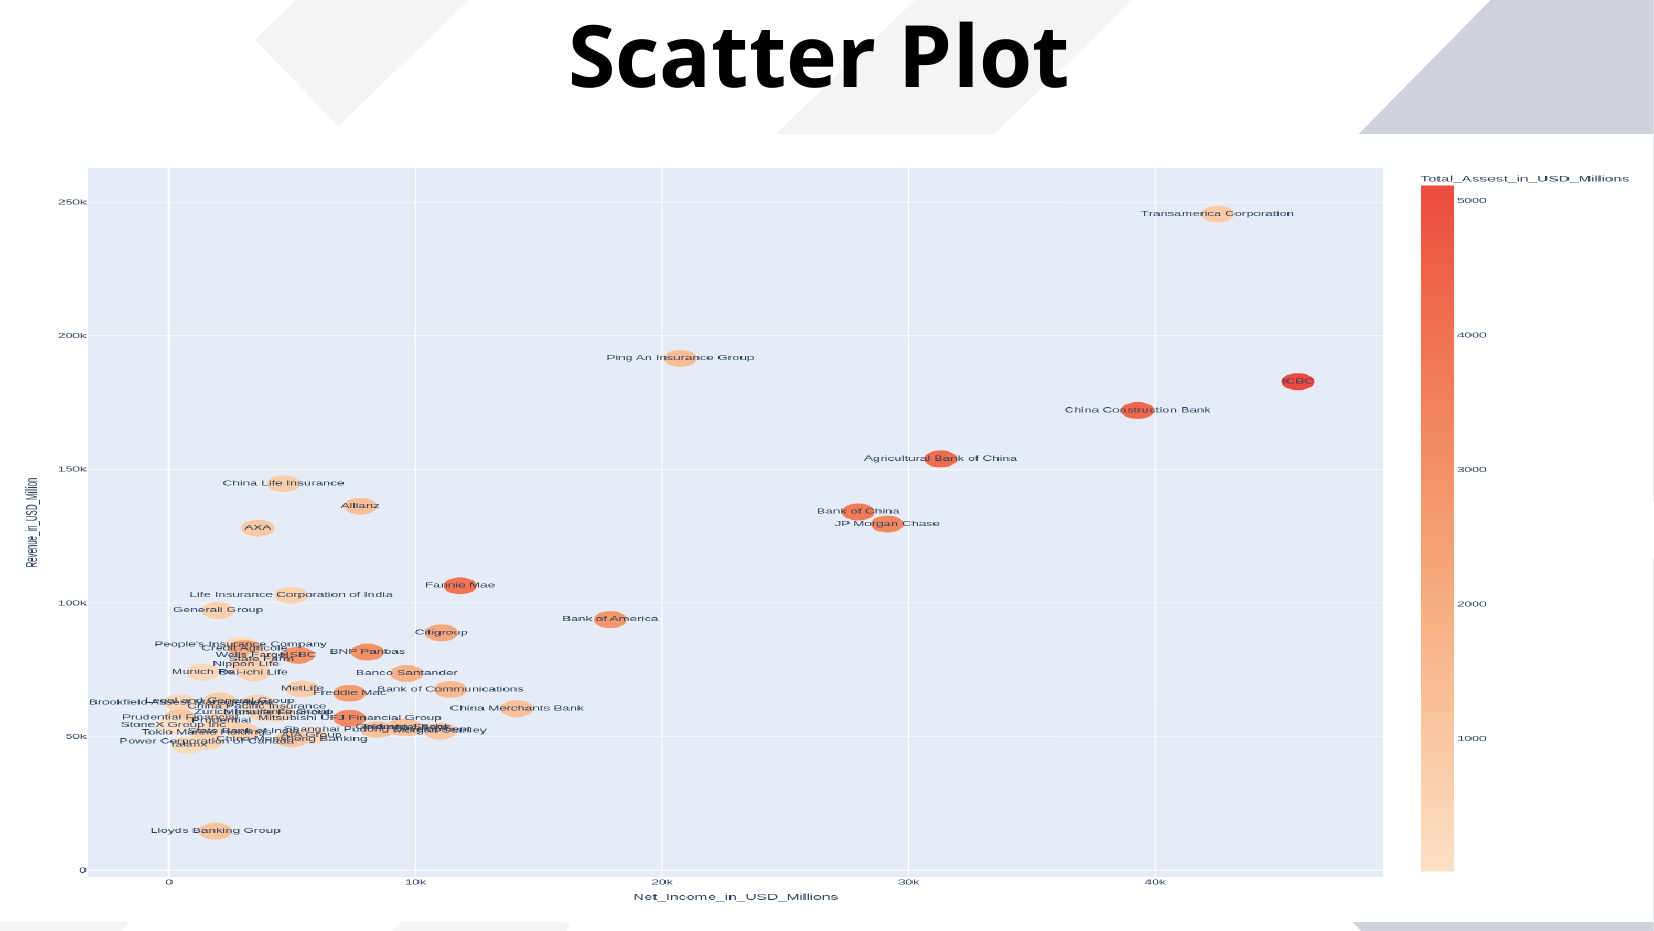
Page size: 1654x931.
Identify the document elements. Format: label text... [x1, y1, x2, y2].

picture [0, 134, 1654, 922]
title Scatter Plot [86, 0, 1576, 113]
